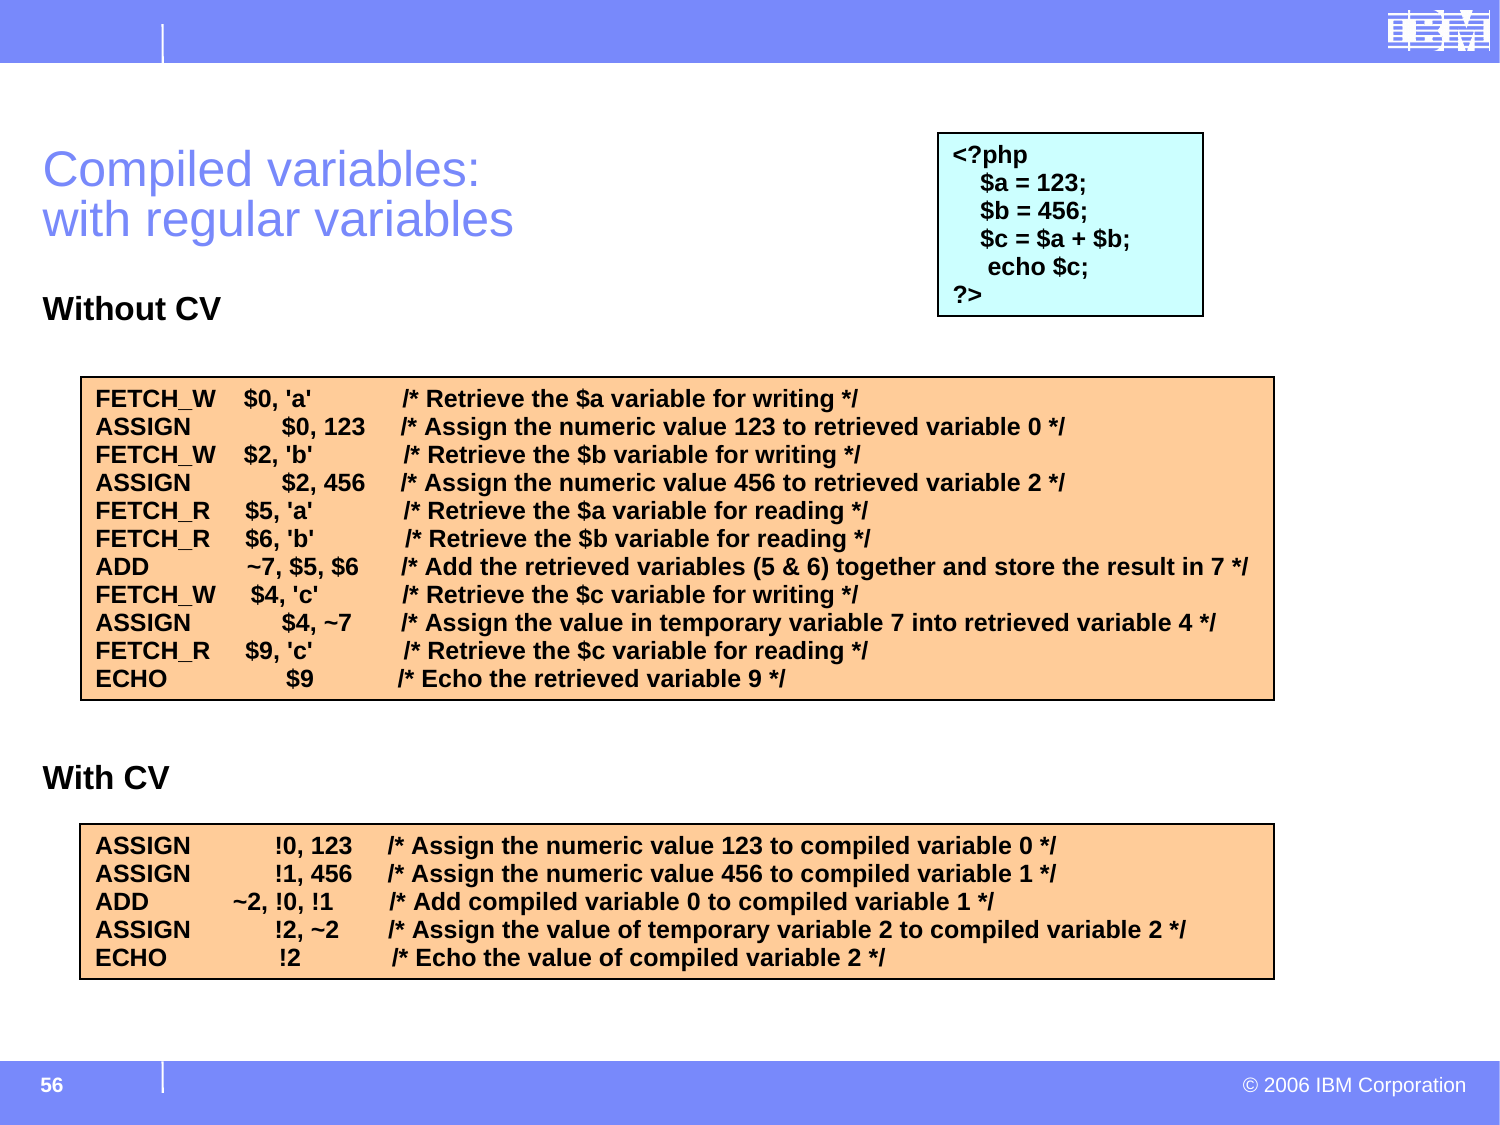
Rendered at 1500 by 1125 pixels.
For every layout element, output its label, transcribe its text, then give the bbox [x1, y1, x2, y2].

text_box Without CV [27, 283, 237, 336]
text_box Compiled variables: with regular variables [27, 126, 599, 255]
text_box ASSIGN !0, 123 /* Assign the numeric value 123 to compiled variable 0 */ ASSIGN !1, 456 /* Assign the numeric value 456 to compiled variable 1 */ ADD ~2, !0, !1 /* Add compiled variable 0 to compiled variable 1 */ ASSIGN !2, ~2 /* Assign the value of temporary variable 2 to compiled variable 2 */ ECHO !2 /* Echo the value of compiled variable 2 */ [80, 823, 1274, 980]
text_box <?php $a = 123; $b = 456; $c = $a + $b; echo $c; ?> [937, 132, 1203, 317]
text_box FETCH_W $0, 'a' /* Retrieve the $a variable for writing */ ASSIGN $0, 123 /* Assign the numeric value 123 to retrieved variable 0 */ FETCH_W $2, 'b' /* Retrieve the $b variable for writing */ ASSIGN $2, 456 /* Assign the numeric value 456 to retrieved variable 2 */ FETCH_R $5, 'a' /* Retrieve the $a variable for reading */ FETCH_R $6, 'b' /* Retrieve the $b variable for reading */ ADD ~7, $5, $6 /* Add the retrieved variables (5 & 6) together and store the result in 7 */ FETCH_W $4, 'c' /* Retrieve the $c variable for writing */ ASSIGN $4, ~7 /* Assign the value in temporary variable 7 into retrieved variable 4 */ FETCH_R $9, 'c' /* Retrieve the $c variable for reading */ ECHO $9 /* Echo the retrieved variable 9 */ [80, 376, 1274, 701]
text_box With CV [27, 752, 185, 805]
